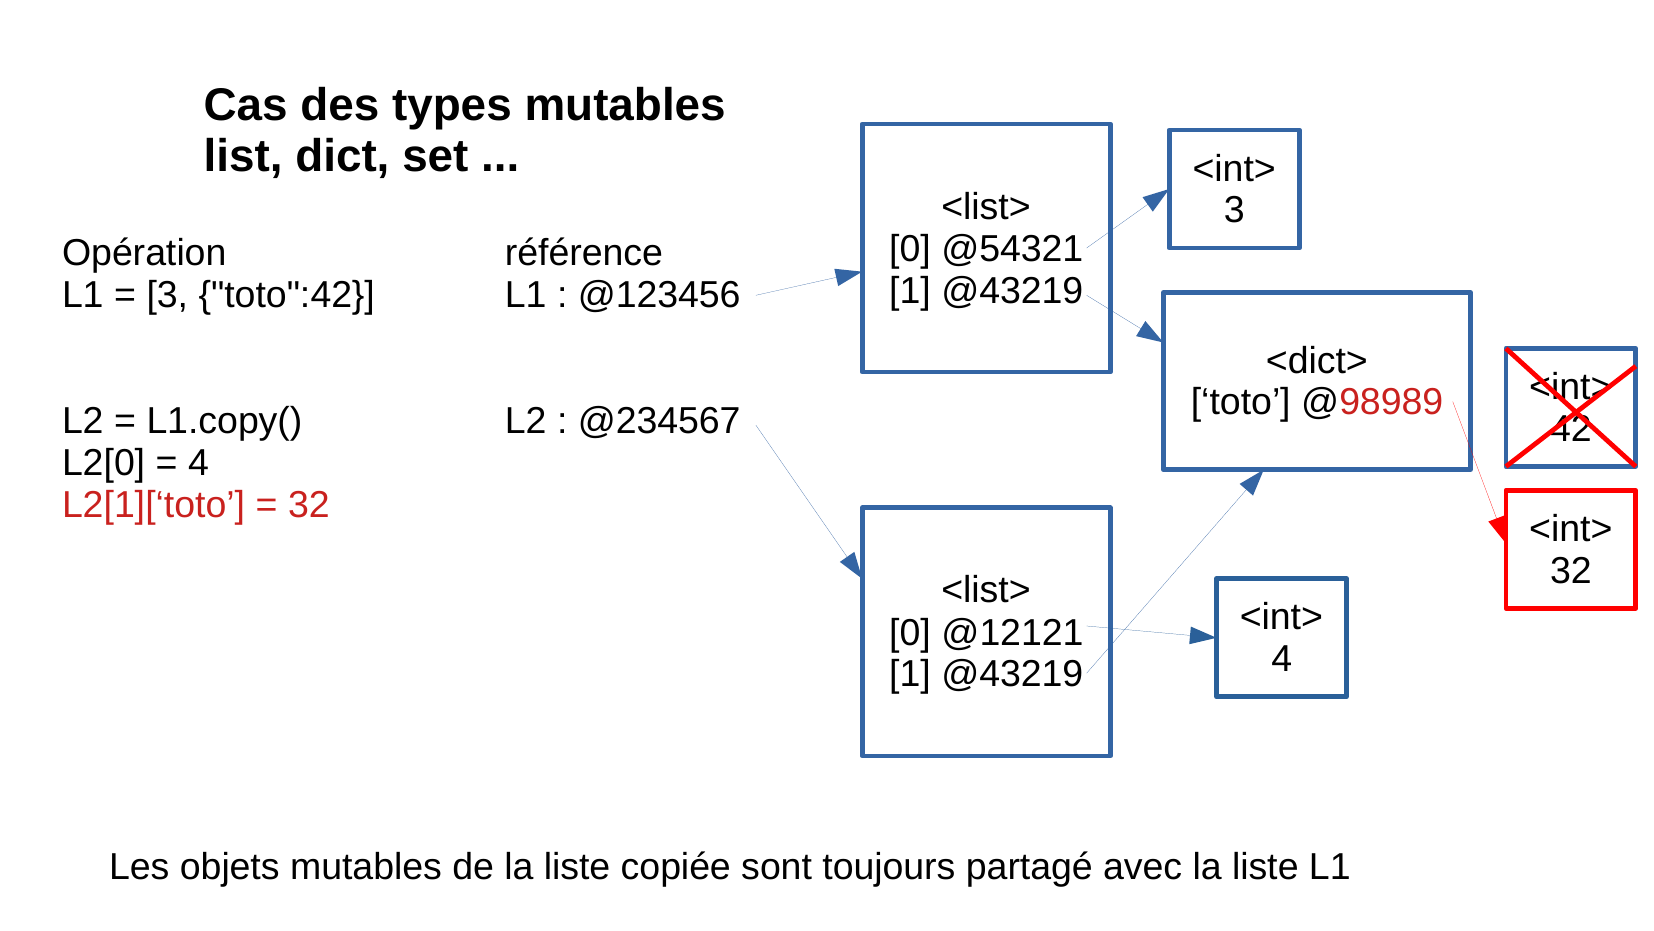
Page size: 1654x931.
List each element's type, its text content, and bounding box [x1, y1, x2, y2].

text_box <int> 3 [1169, 129, 1300, 249]
text_box <dict> [‘toto’] @98989 [1163, 292, 1471, 470]
text_box <list> [0] @12121 [1] @43219 [862, 507, 1111, 756]
text_box <int> 42 [1511, 348, 1636, 408]
text_box Cas des types mutables list, dict, set ... [188, 71, 741, 189]
text_box Les objets mutables de la liste copiée sont toujours partagé avec la liste L1 [94, 838, 1366, 896]
text_box <int> 4 [1216, 578, 1347, 697]
text_box Opération référence L1 = [3, {"toto":42}] L1 : @123456 L2 = L1.copy() L2 : @234567 L2[0] = 4 L2[1][‘toto’] = 32 [47, 224, 1004, 610]
text_box <int> 42 [1581, 370, 1636, 462]
text_box <int> 32 [1505, 490, 1636, 609]
text_box <list> [0] @54321 [1] @43219 [862, 124, 1111, 373]
text_box <int> 42 [1511, 418, 1631, 467]
text_box <int> 42 [1505, 352, 1571, 463]
